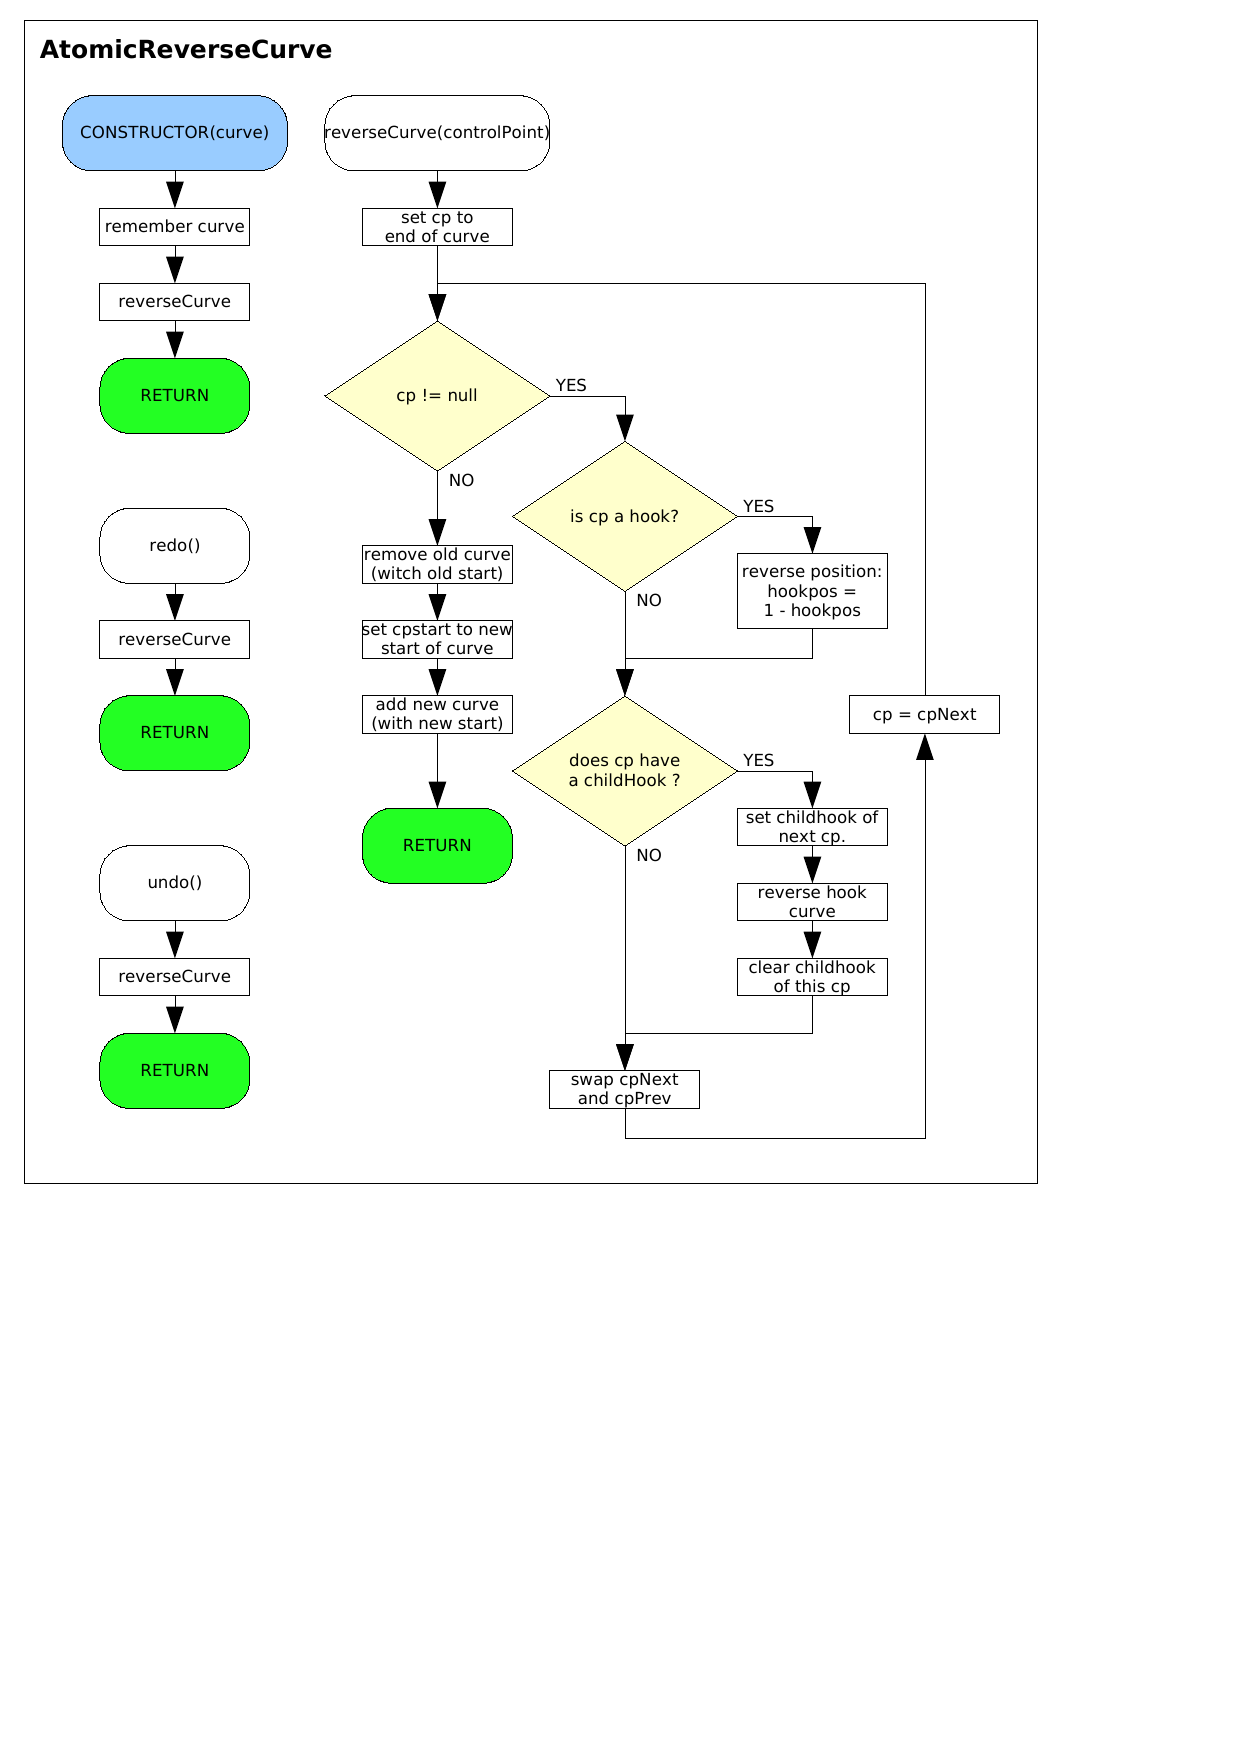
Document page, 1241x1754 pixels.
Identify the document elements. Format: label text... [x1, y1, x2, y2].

text_box AtomicReverseCurve [24, 20, 1038, 1184]
text_box reverseCurve(controlPoint) [324, 95, 550, 171]
text_box remember curve [99, 208, 250, 246]
text_box reverseCurve [99, 283, 250, 321]
text_box undo() [99, 845, 250, 921]
text_box RETURN [99, 1033, 250, 1109]
text_box add new curve (with new start) [362, 695, 513, 734]
text_box set cp to end of curve [362, 208, 513, 246]
text_box RETURN [99, 695, 250, 771]
text_box remove old curve (witch old start) [362, 545, 513, 584]
text_box redo() [99, 508, 250, 584]
text_box reverseCurve [99, 958, 250, 996]
text_box RETURN [99, 358, 250, 434]
text_box set cpstart to new start of curve [362, 620, 513, 659]
text_box CONSTRUCTOR(curve) [62, 95, 288, 171]
text_box reverseCurve [99, 620, 250, 659]
